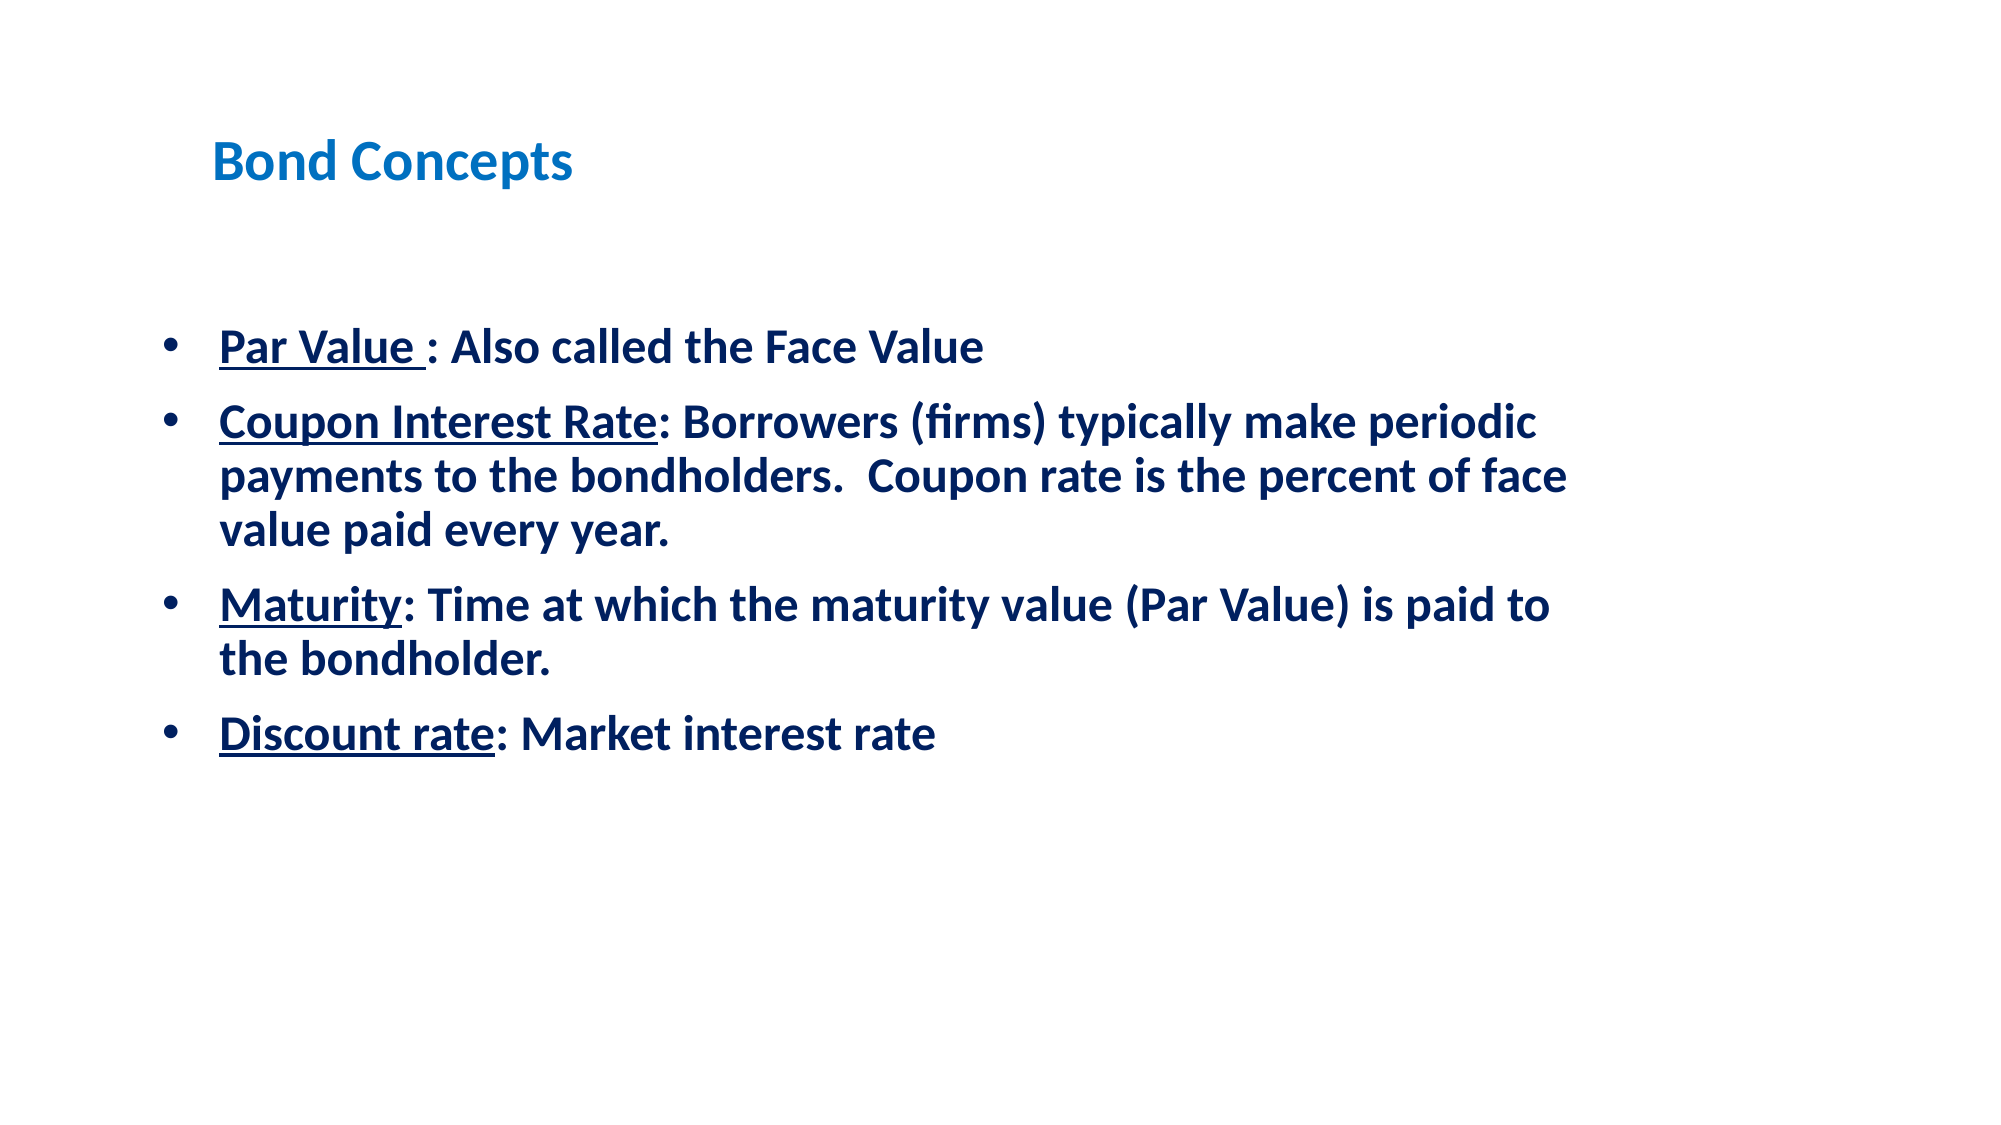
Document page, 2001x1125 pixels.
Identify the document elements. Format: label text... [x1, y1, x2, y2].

text_box Bond Concepts [197, 114, 1724, 200]
list Par Value : Also called the Face Value Coupon Interest Rate: Borrowers (firms) typically make periodic payments to the bondholders. Coupon rate is the percent of face value paid every year. Maturity: Time at which the maturity value (Par Value) is paid to the bondholder. Discount rate: Market interest rate [147, 312, 1614, 1027]
